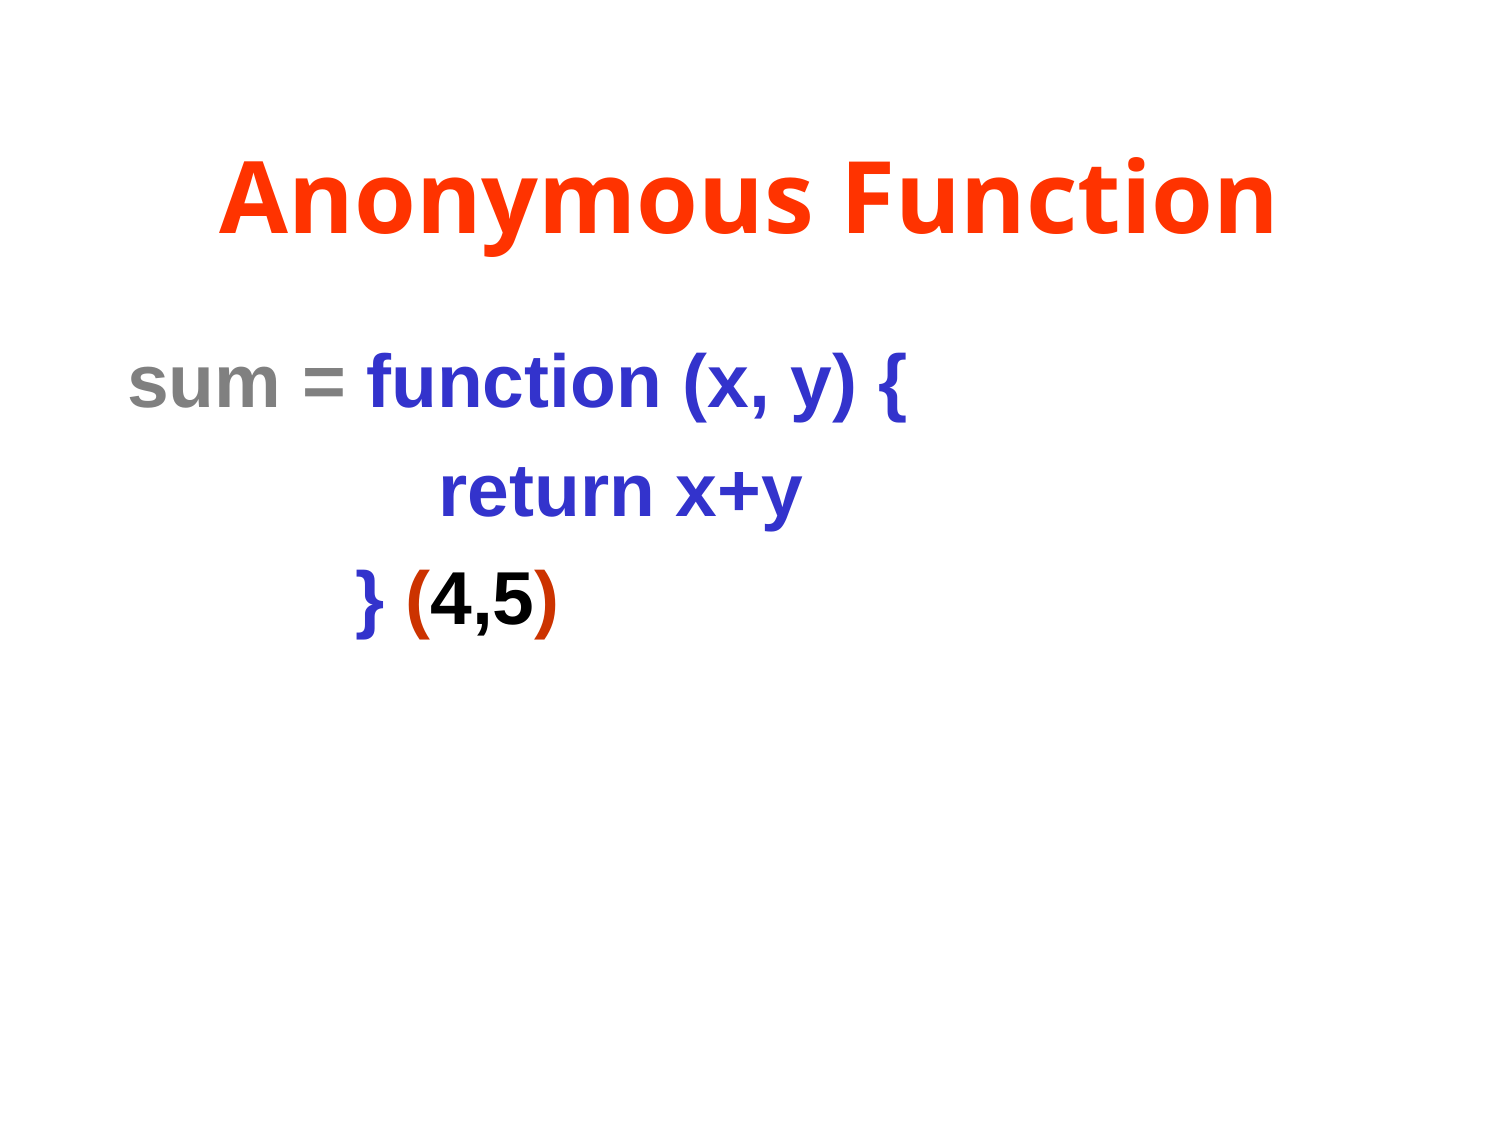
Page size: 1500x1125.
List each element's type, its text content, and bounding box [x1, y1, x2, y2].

list sum = function (x, y) { return x+y } (4,5) [112, 324, 1388, 1001]
title Anonymous Function [112, 99, 1388, 288]
